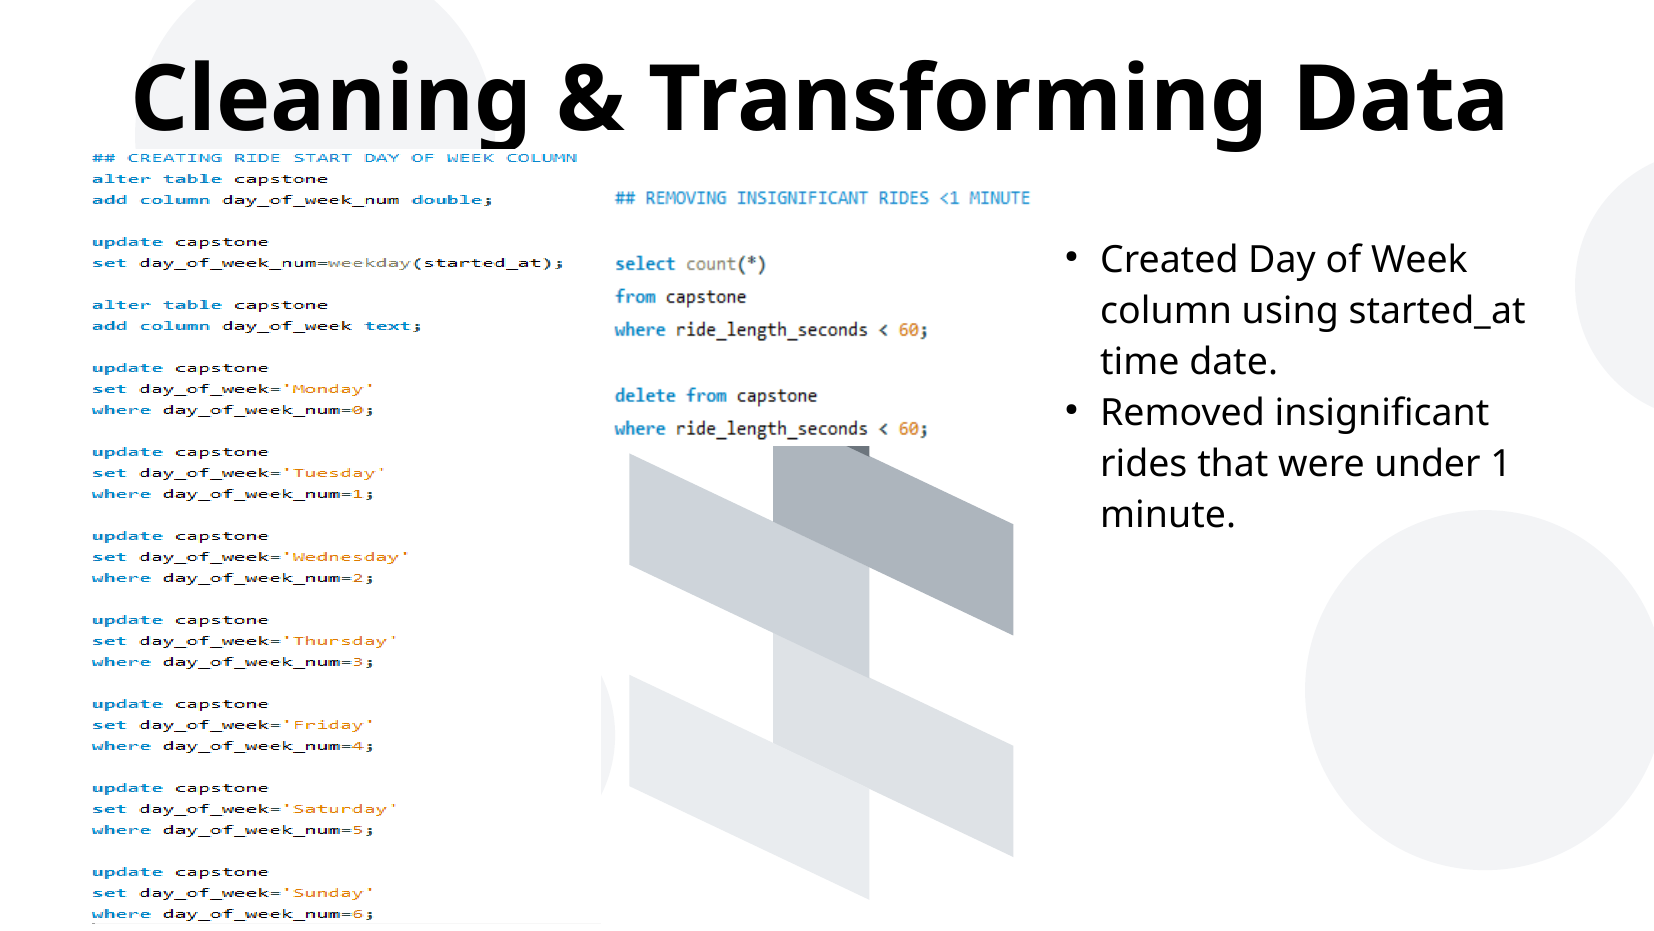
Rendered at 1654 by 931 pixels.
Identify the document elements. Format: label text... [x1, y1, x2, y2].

picture [82, 149, 1051, 924]
text_box Created Day of Week column using started_at time date. Removed insignificant rides that were under 1 minute. [1050, 225, 1576, 638]
title Cleaning & Transforming Data [76, 17, 1565, 173]
